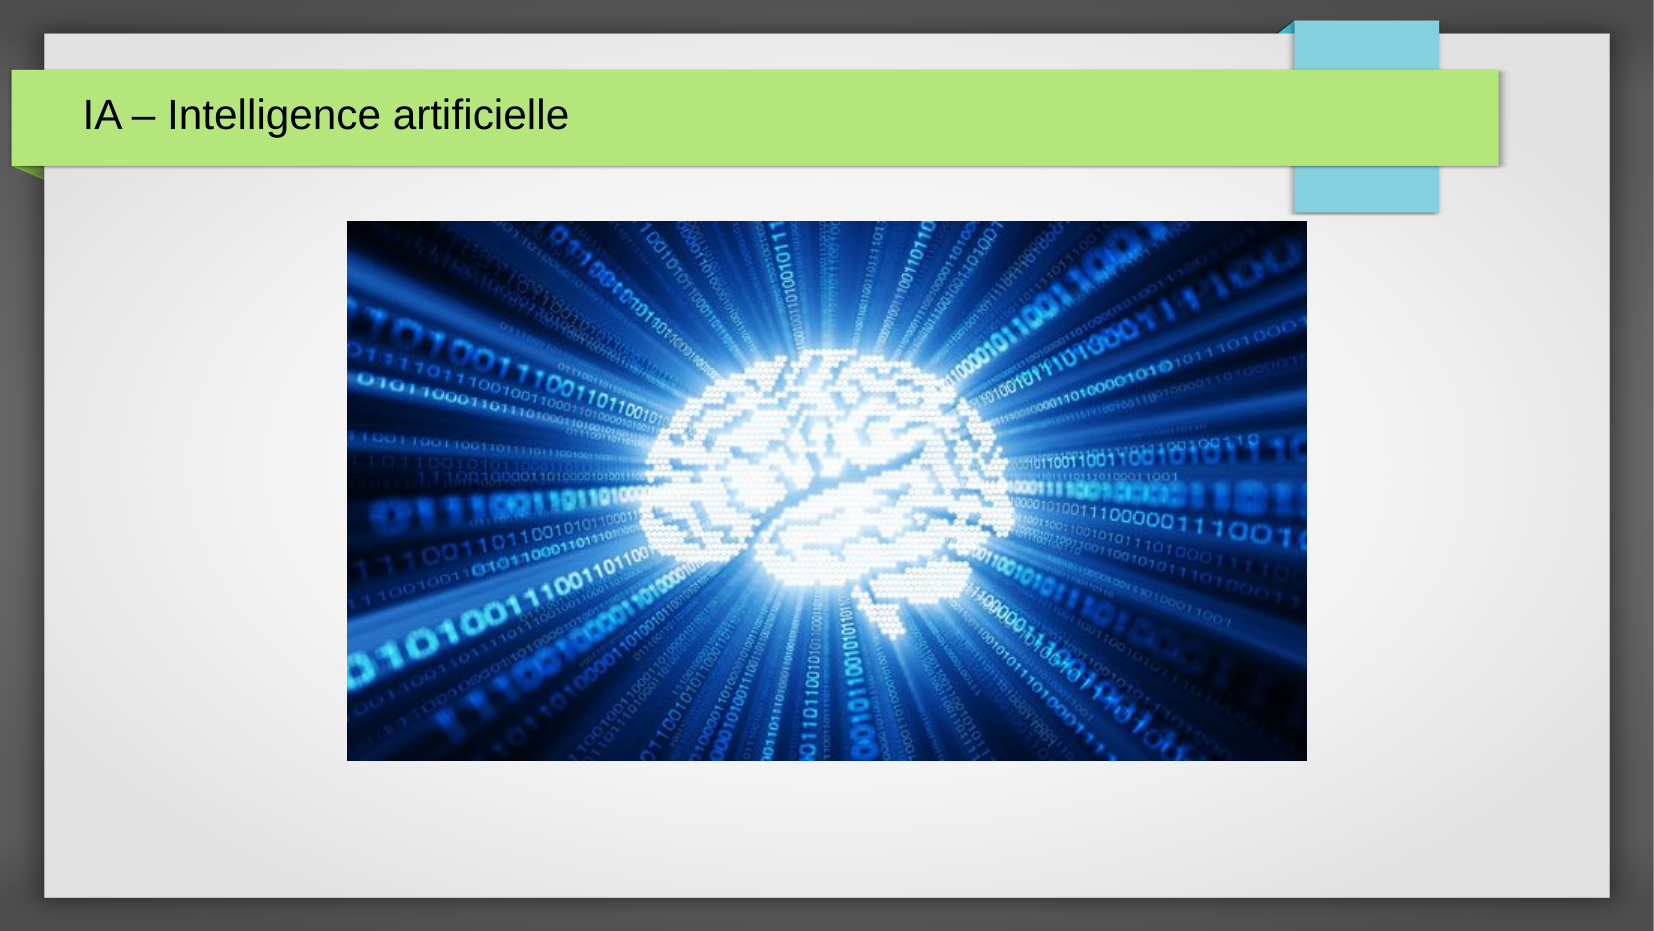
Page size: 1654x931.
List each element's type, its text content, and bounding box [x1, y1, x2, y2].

picture [0, 0, 1654, 931]
title IA – Intelligence artificielle [82, 70, 1264, 160]
